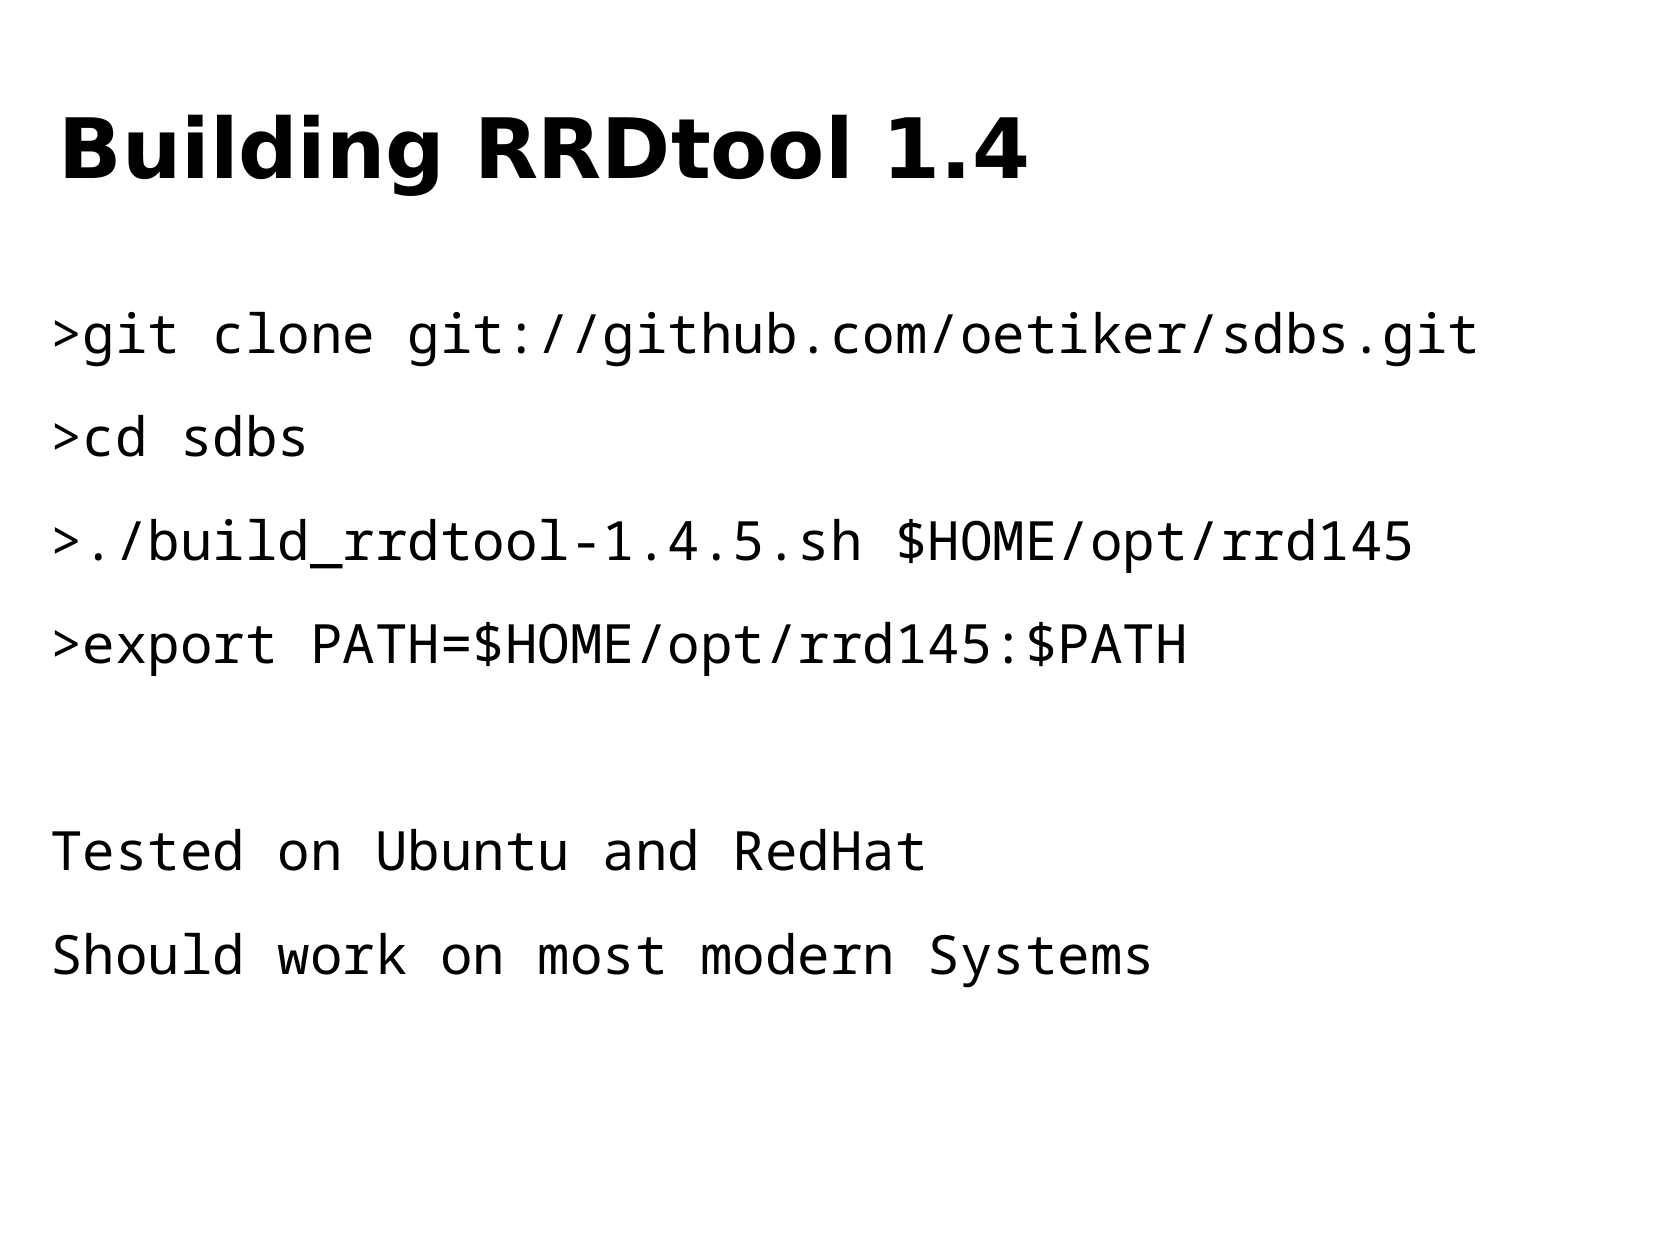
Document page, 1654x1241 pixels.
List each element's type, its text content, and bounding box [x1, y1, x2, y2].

title Building RRDtool 1.4 [59, 75, 1607, 225]
list >git clone git://github.com/oetiker/sdbs.git >cd sdbs >./build_rrdtool-1.4.5.sh $HOME/opt/rrd145 >export PATH=$HOME/opt/rrd145:$PATH Tested on Ubuntu and RedHat Should work on most modern Systems [50, 295, 1571, 1099]
